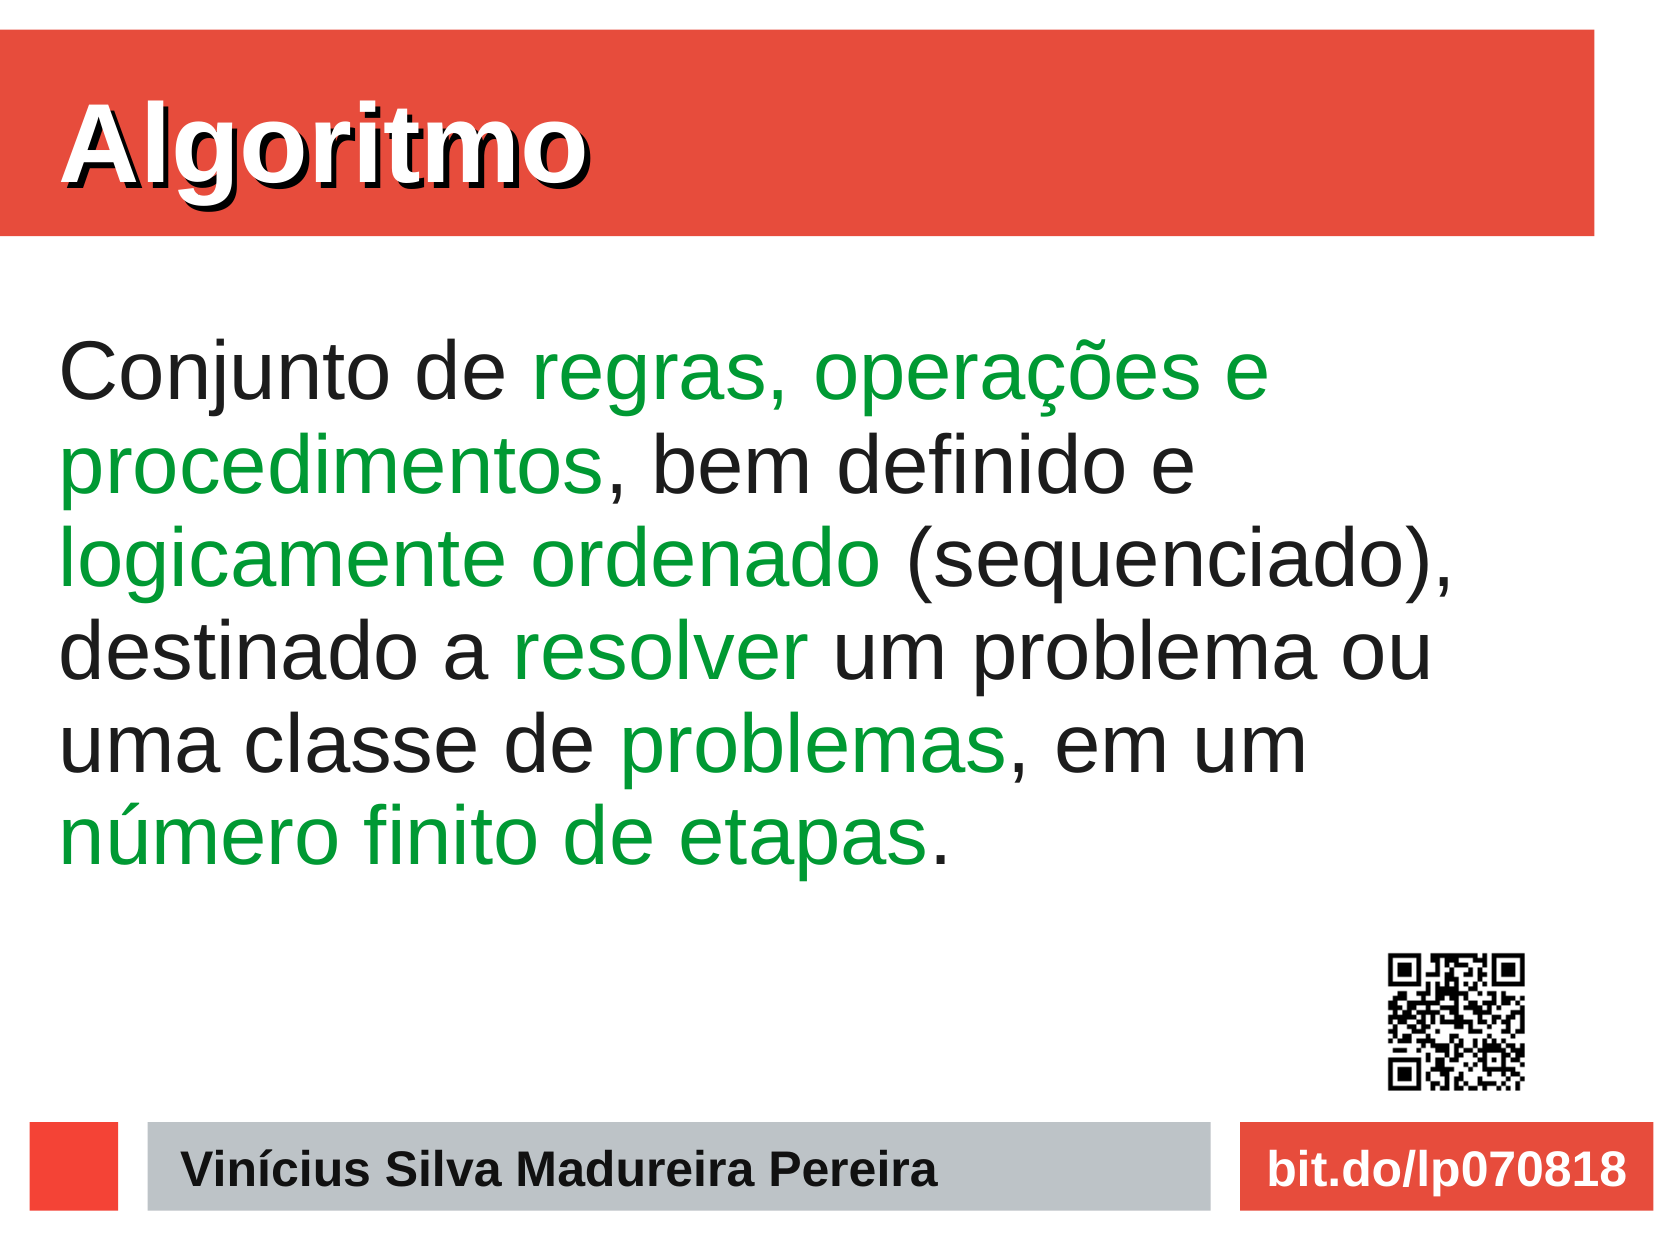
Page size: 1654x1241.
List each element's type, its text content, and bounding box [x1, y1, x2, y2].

text_box bit.do/lp070818 [1228, 1133, 1654, 1205]
text_box Vinícius Silva Madureira Pereira [165, 1133, 1170, 1205]
title Algoritmo [59, 59, 1595, 207]
picture [1379, 944, 1536, 1102]
list Conjunto de regras, operações e procedimentos, bem definido e logicamente ordenado (sequenciado), destinado a resolver um problema ou uma classe de problemas, em um número finito de etapas. [59, 324, 1565, 1093]
